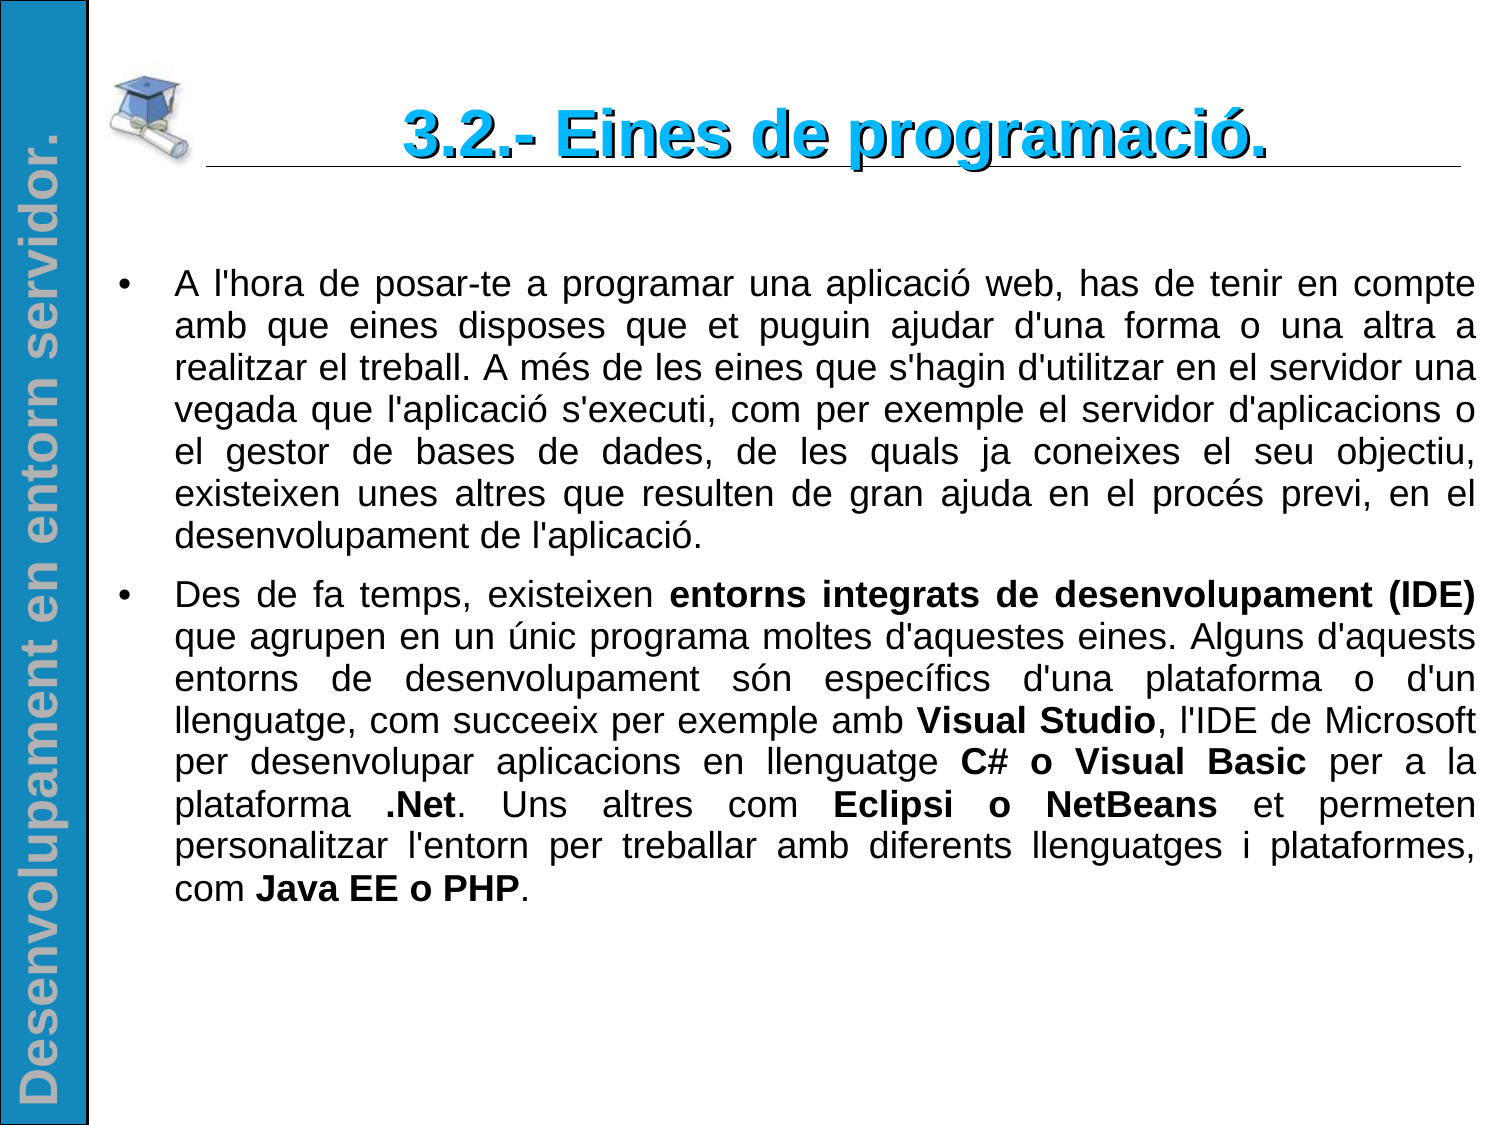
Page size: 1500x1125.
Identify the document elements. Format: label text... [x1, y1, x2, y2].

picture [93, 61, 206, 174]
list A l'hora de posar-te a programar una aplicació web, has de tenir en compte amb que eines disposes que et puguin ajudar d'una forma o una altra a realitzar el treball. A més de les eines que s'hagin d'utilitzar en el servidor una vegada que l'aplicació s'executi, com per exemple el servidor d'aplicacions o el gestor de bases de dades, de les quals ja coneixes el seu objectiu, existeixen unes altres que resulten de gran ajuda en el procés previ, en el desenvolupament de l'aplicació. Des de fa temps, existeixen entorns integrats de desenvolupament (IDE) que agrupen en un únic programa moltes d'aquestes eines. Alguns d'aquests entorns de desenvolupament són específics d'una plataforma o d'un llenguatge, com succeeix per exemple amb Visual Studio, l'IDE de Microsoft per desenvolupar aplicacions en llenguatge C# o Visual Basic per a la plataforma .Net. Uns altres com Eclipsi o NetBeans et permeten personalitzar l'entorn per treballar amb diferents llenguatges i plataformes, com Java EE o PHP. [118, 262, 1477, 1006]
title 3.2.- Eines de programació. [206, 88, 1447, 178]
